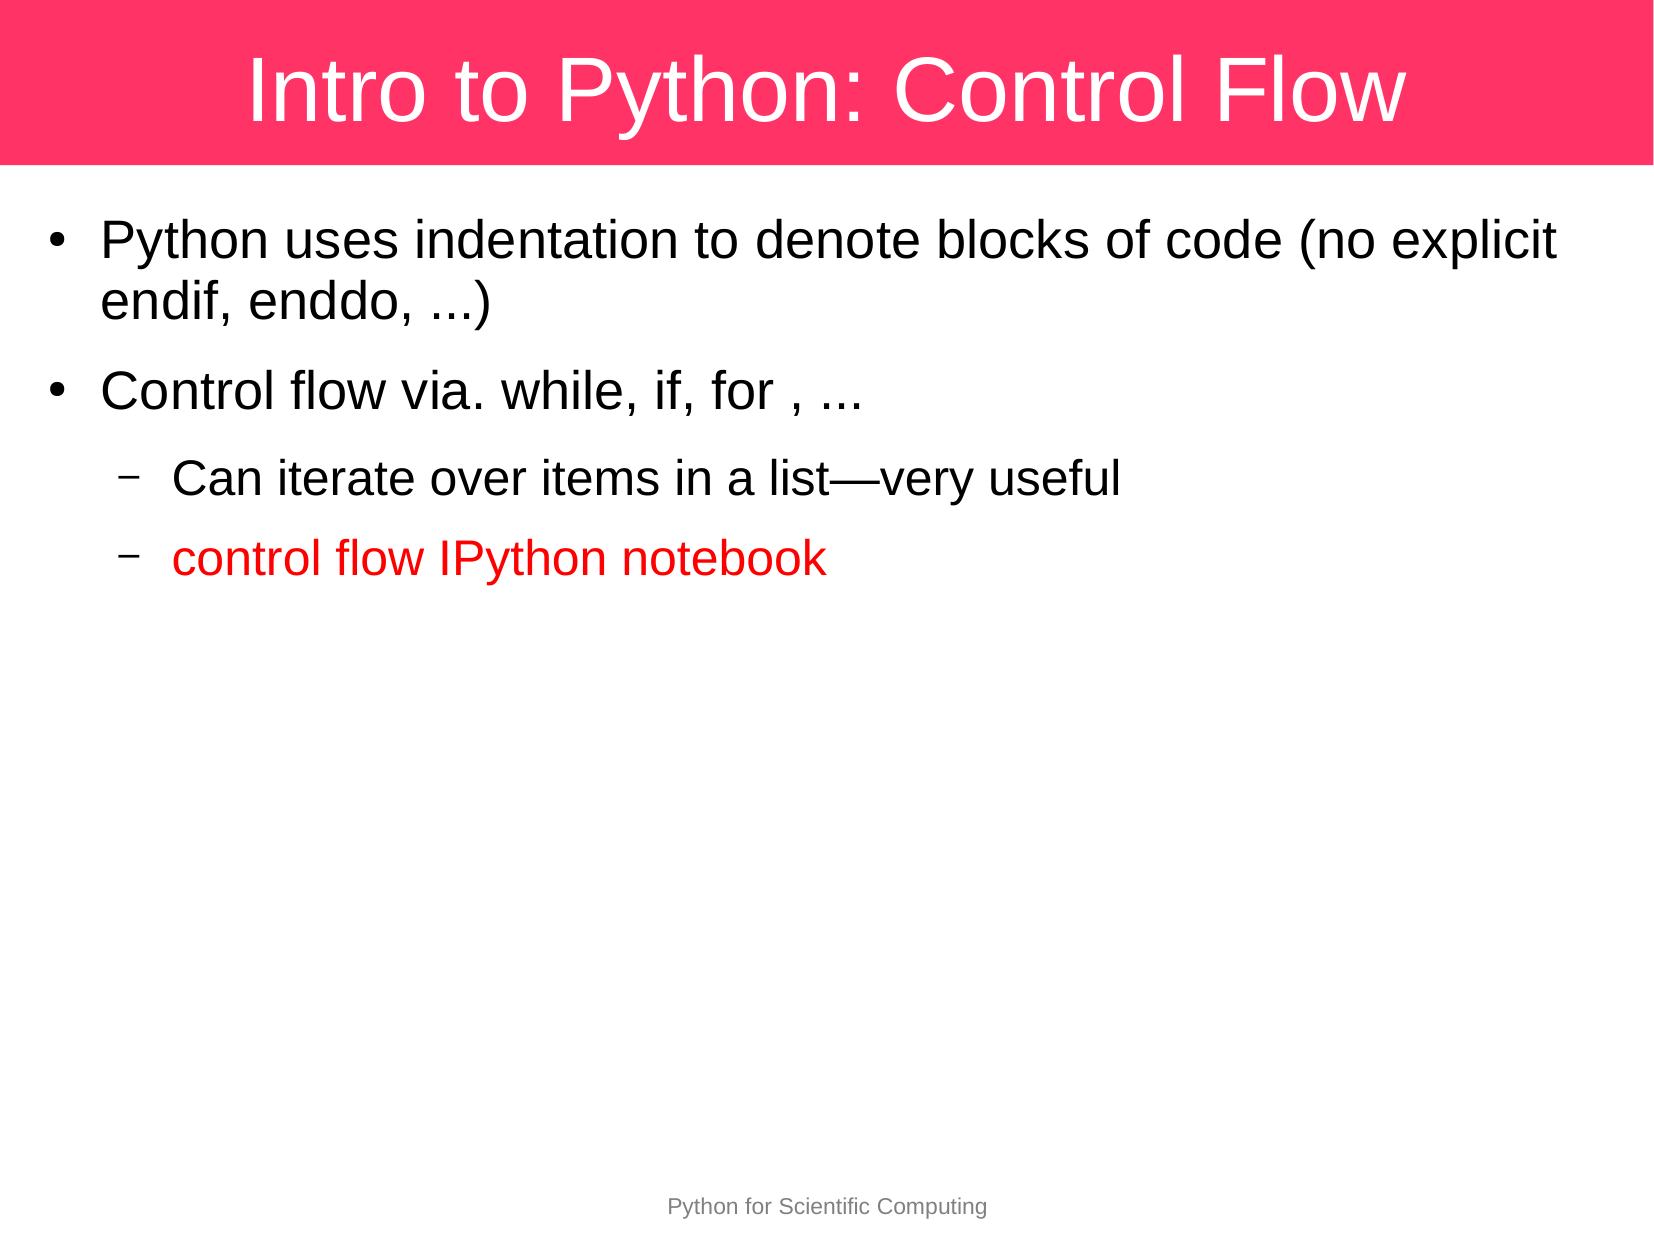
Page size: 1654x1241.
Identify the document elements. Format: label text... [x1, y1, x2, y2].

title Intro to Python: Control Flow [82, 31, 1571, 148]
list Python uses indentation to denote blocks of code (no explicit endif, enddo, ...) Control flow via. while, if, for , ... Can iterate over items in a list—very useful control flow IPython notebook [30, 210, 1621, 1171]
